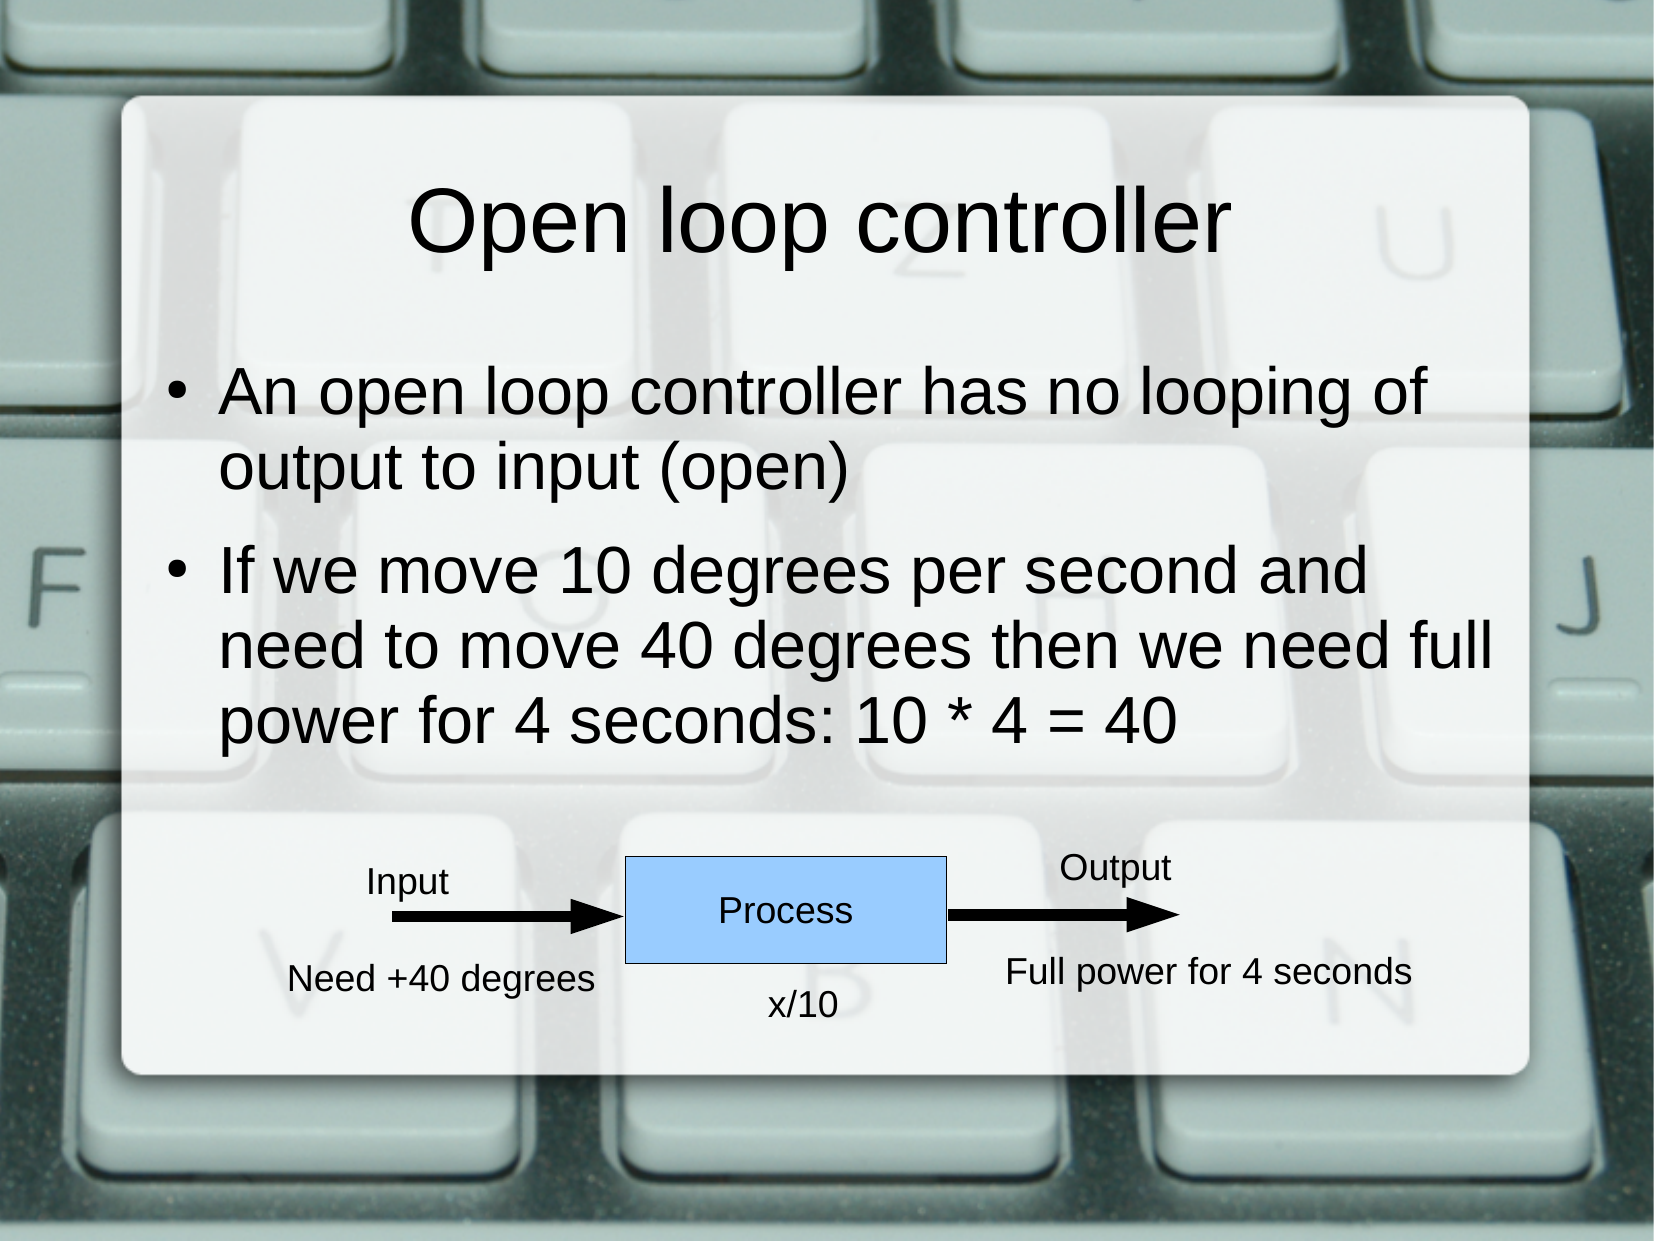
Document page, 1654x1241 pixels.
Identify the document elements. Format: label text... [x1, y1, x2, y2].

text_box Need +40 degrees [272, 949, 611, 1007]
text_box Process [625, 856, 947, 964]
title Open loop controller [135, 117, 1506, 325]
text_box x/10 [753, 976, 854, 1033]
list An open loop controller has no looping of output to input (open) If we move 10 degrees per second and need to move 40 degrees then we need full power for 4 seconds: 10 * 4 = 40 [147, 354, 1506, 1063]
text_box Input [351, 853, 465, 911]
picture [0, 0, 1654, 1241]
text_box Output [1044, 839, 1187, 897]
text_box Full power for 4 seconds [990, 942, 1427, 1000]
